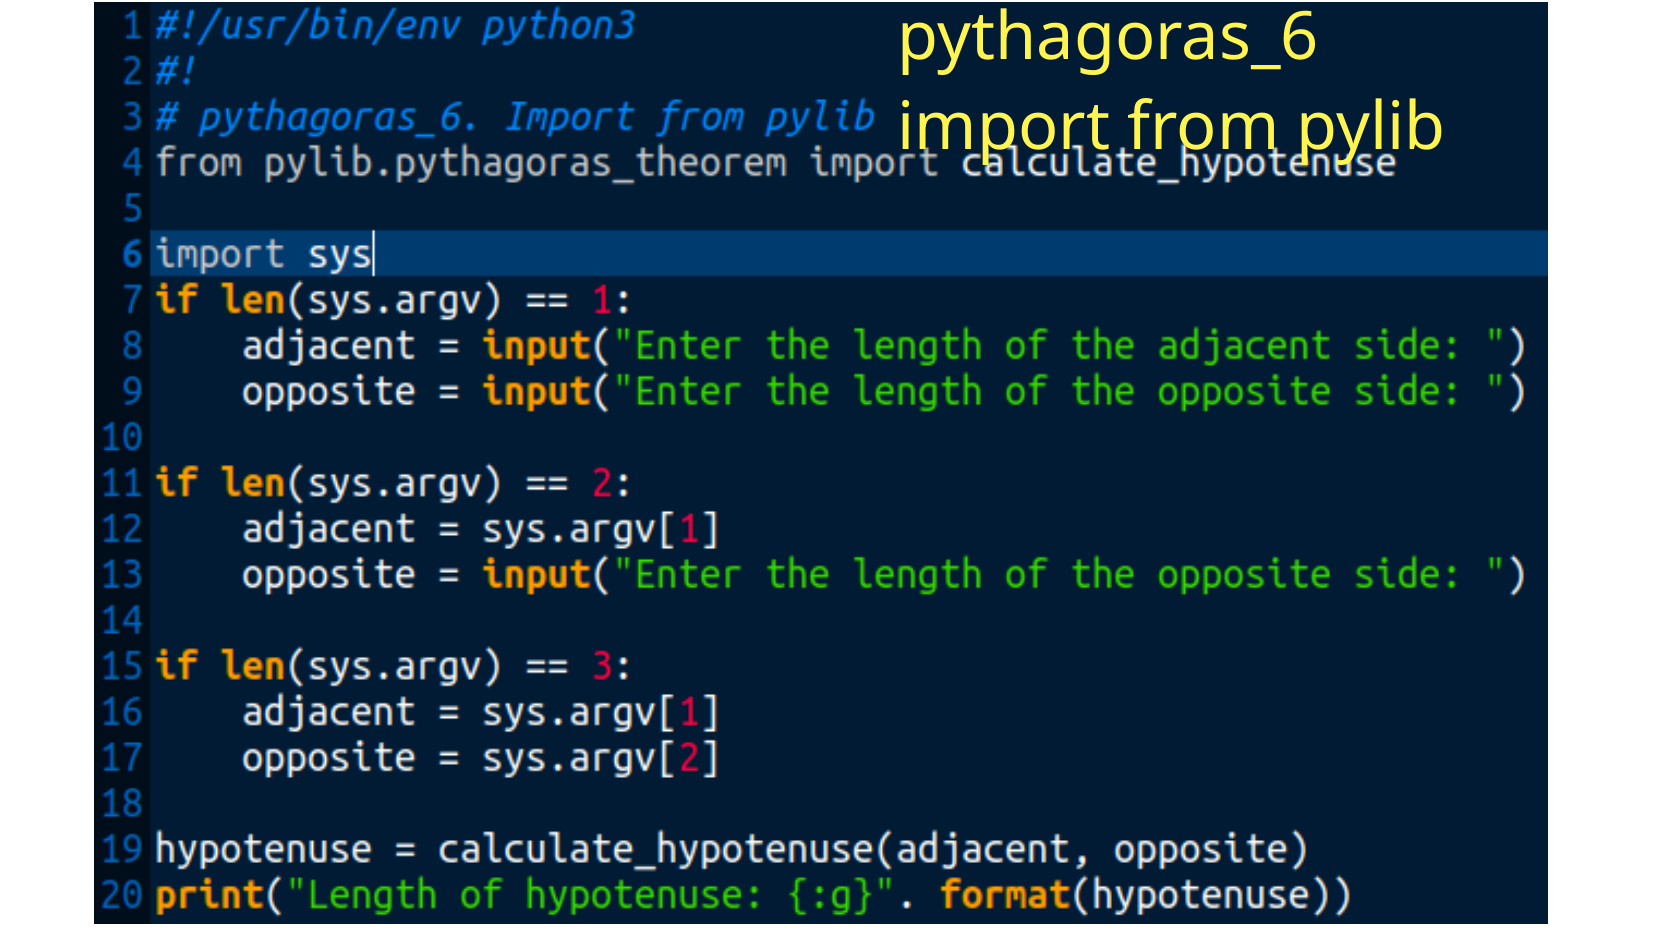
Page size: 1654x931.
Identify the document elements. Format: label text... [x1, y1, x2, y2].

title pythagoras_6 import from pylib [897, 11, 1548, 146]
picture [94, 2, 1548, 924]
